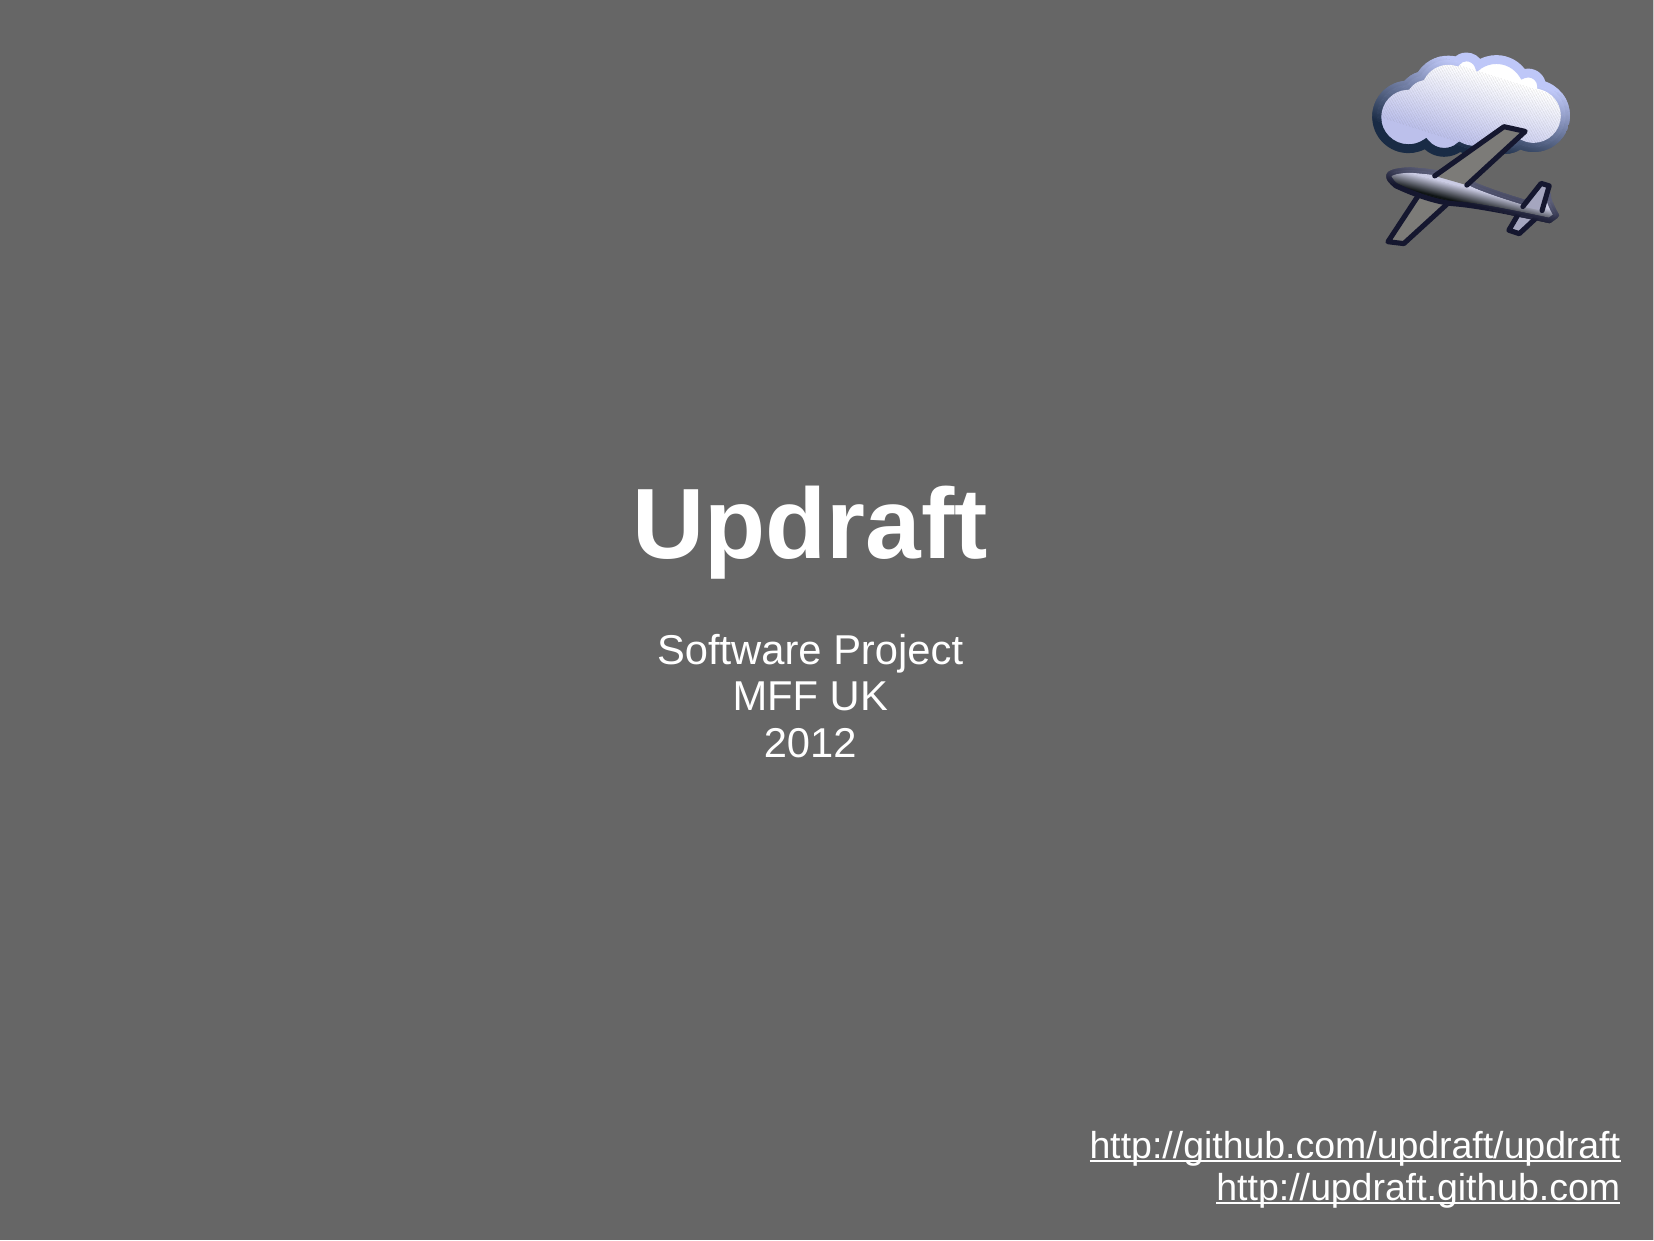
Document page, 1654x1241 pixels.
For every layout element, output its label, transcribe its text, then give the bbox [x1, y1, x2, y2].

subtitle Updraft Software Project MFF UK 2012 [82, 224, 1538, 1010]
text_box http://github.com/updraft/updraft http://updraft.github.com [779, 1123, 1621, 1209]
